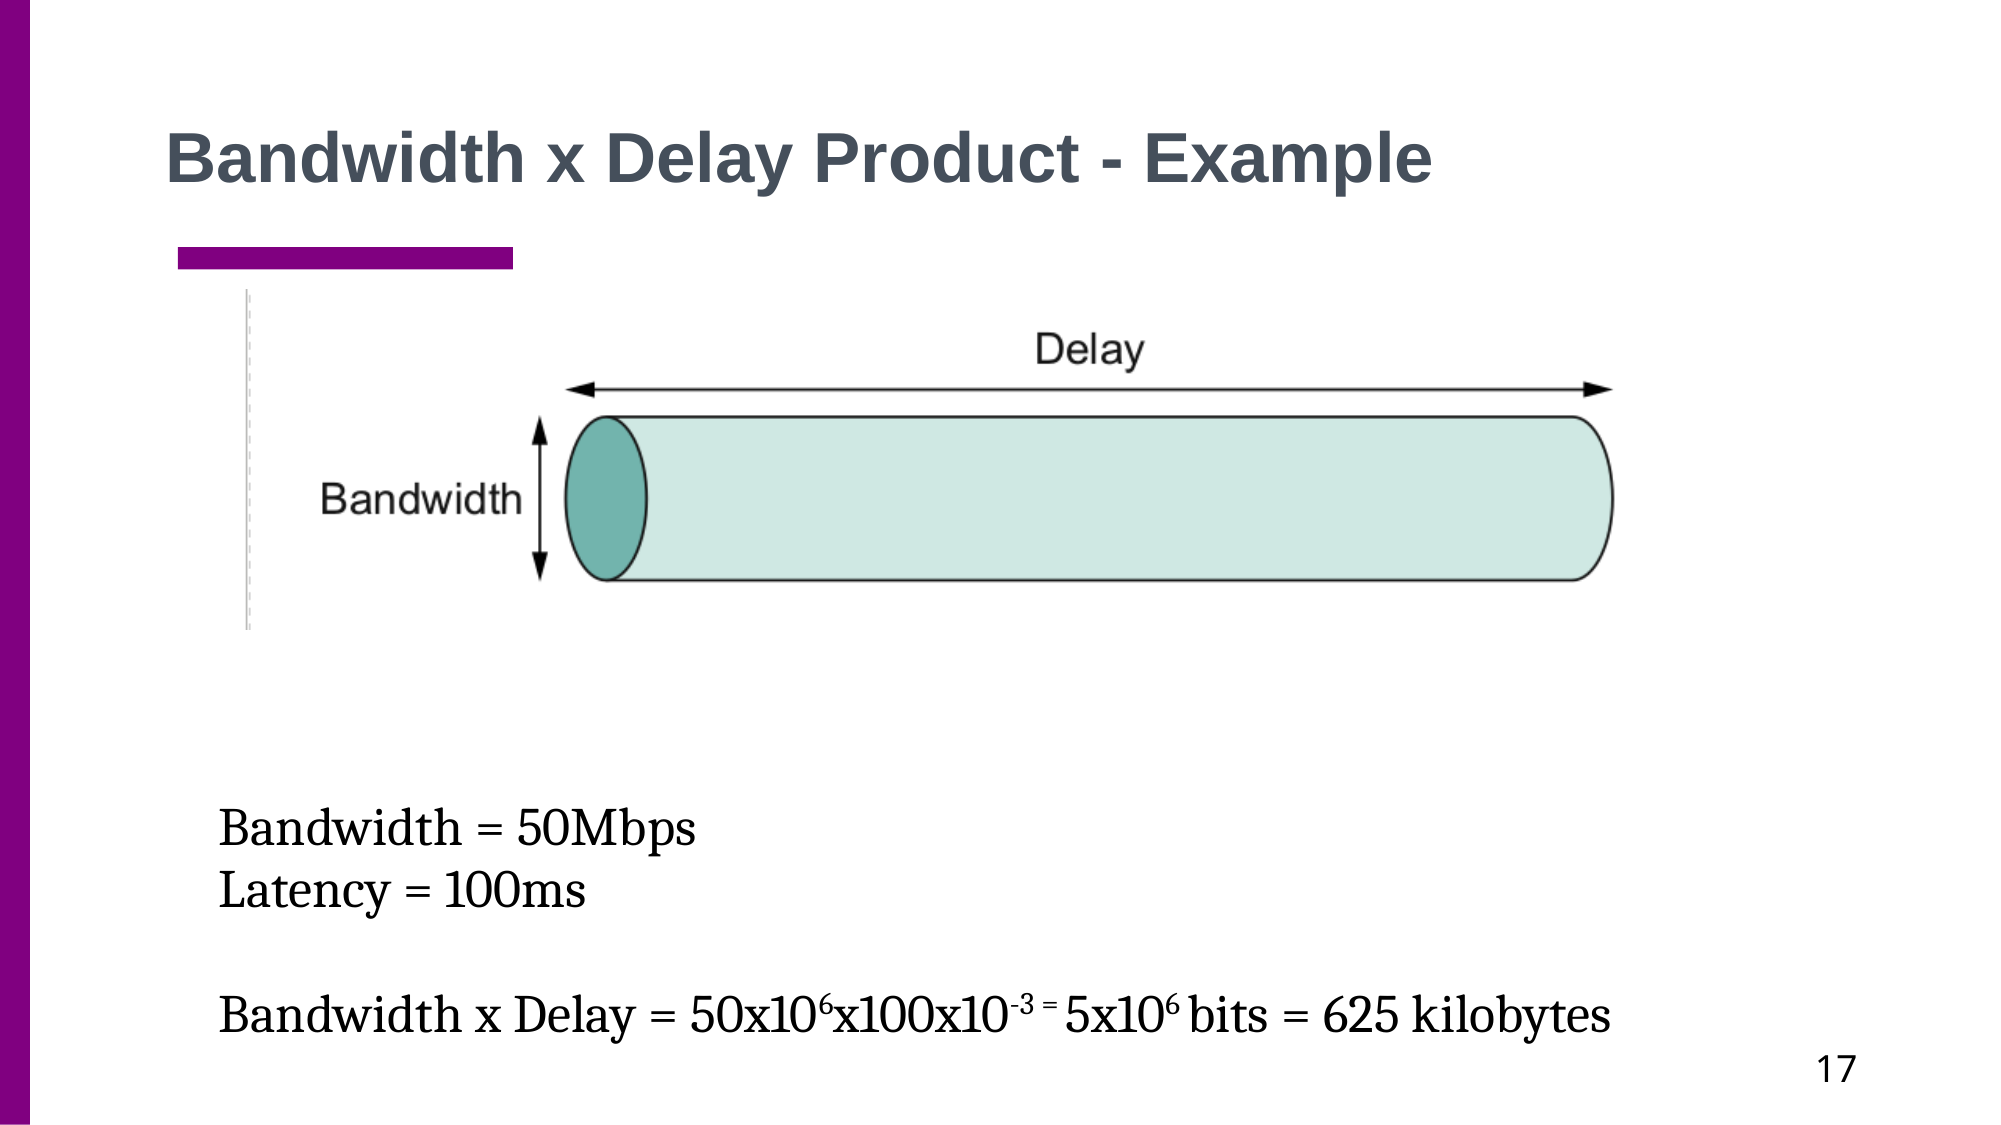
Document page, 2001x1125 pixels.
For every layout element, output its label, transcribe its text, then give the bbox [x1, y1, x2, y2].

text_box Bandwidth = 50Mbps Latency = 100ms Bandwidth x Delay = 50x106x100x10-3 = 5x106 bits = 625 kilobytes [204, 789, 1801, 1125]
picture [243, 289, 1771, 631]
text_box Bandwidth x Delay Product - Example [151, 0, 1849, 212]
